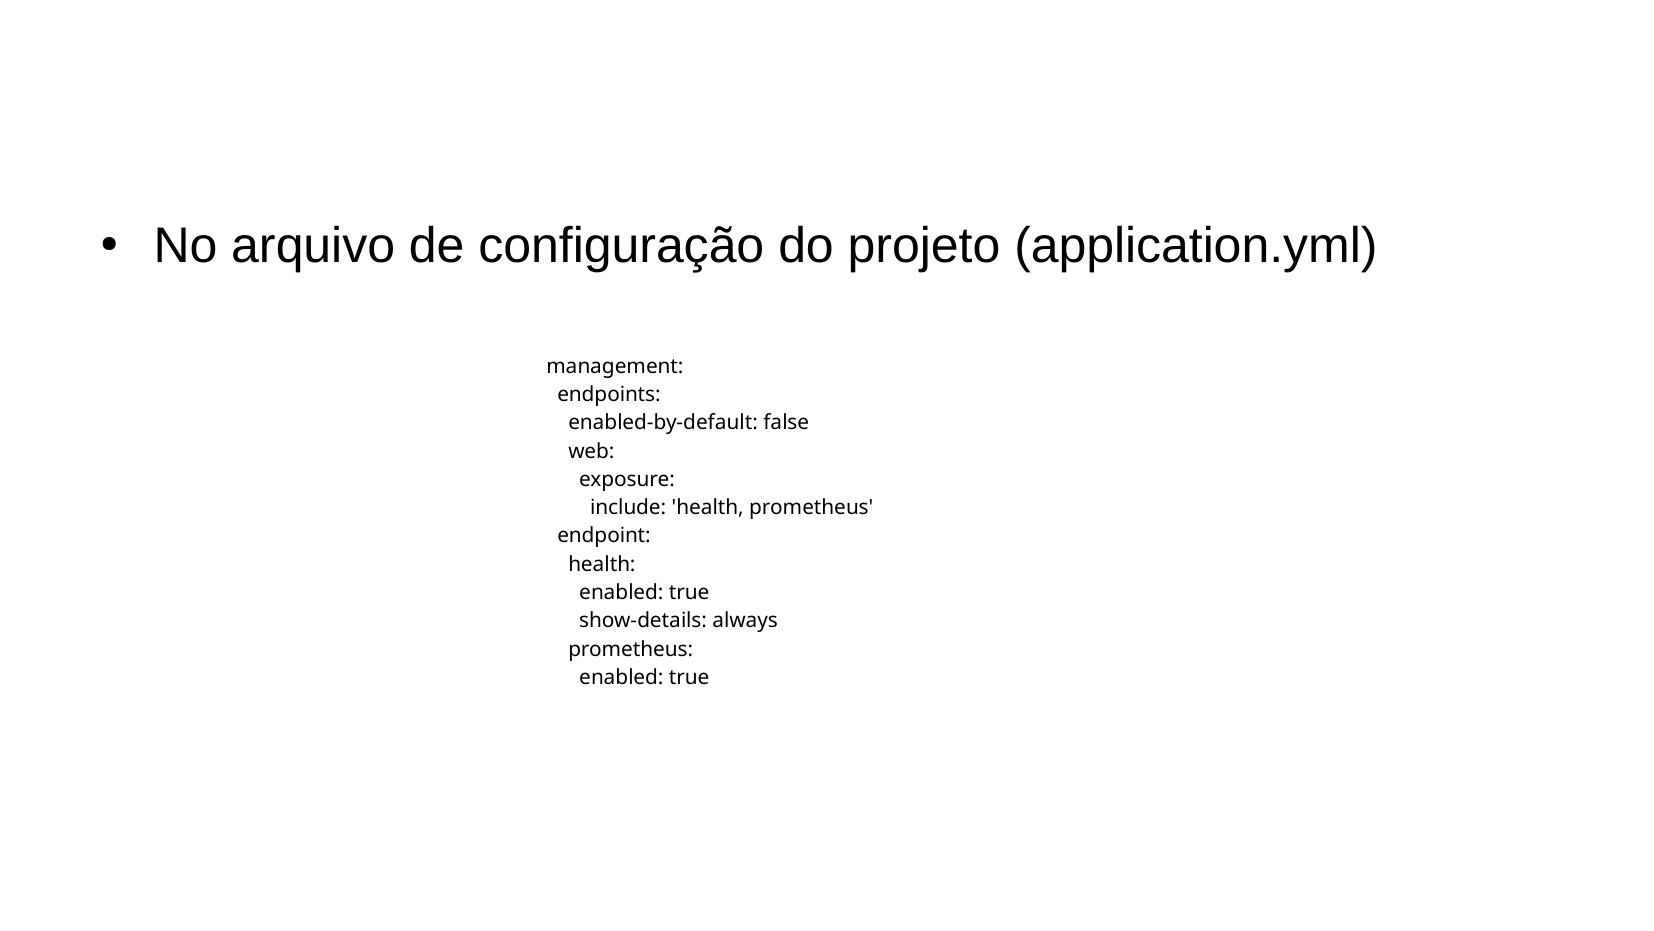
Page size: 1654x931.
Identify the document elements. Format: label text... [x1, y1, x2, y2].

text_box management: endpoints: enabled-by-default: false web: exposure: include: 'health, prometheus' endpoint: health: enabled: true show-details: always prometheus: enabled: true [531, 343, 1152, 650]
list No arquivo de configuração do projeto (application.yml) [82, 217, 1571, 296]
